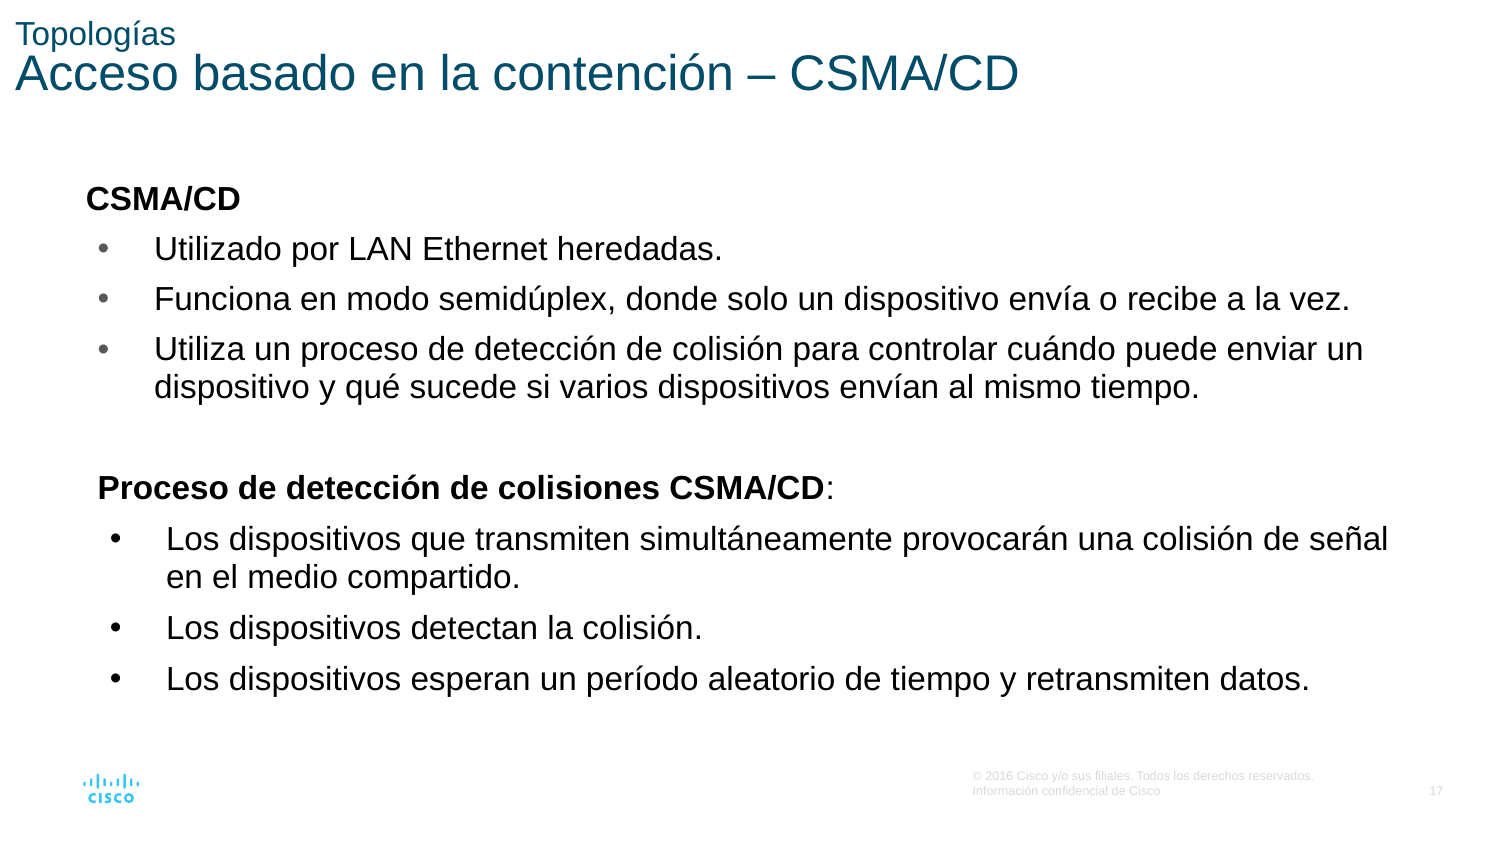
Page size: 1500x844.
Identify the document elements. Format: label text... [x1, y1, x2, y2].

list CSMA/CD Utilizado por LAN Ethernet heredadas. Funciona en modo semidúplex, donde solo un dispositivo envía o recibe a la vez. Utiliza un proceso de detección de colisión para controlar cuándo puede enviar un dispositivo y qué sucede si varios dispositivos envían al mismo tiempo. Proceso de detección de colisiones CSMA/CD: Los dispositivos que transmiten simultáneamente provocarán una colisión de señal en el medio compartido. Los dispositivos detectan la colisión. Los dispositivos esperan un período aleatorio de tiempo y retransmiten datos. [70, 169, 1430, 727]
text_box Topologías Acceso basado en la contención – CSMA/CD [0, 0, 1369, 121]
